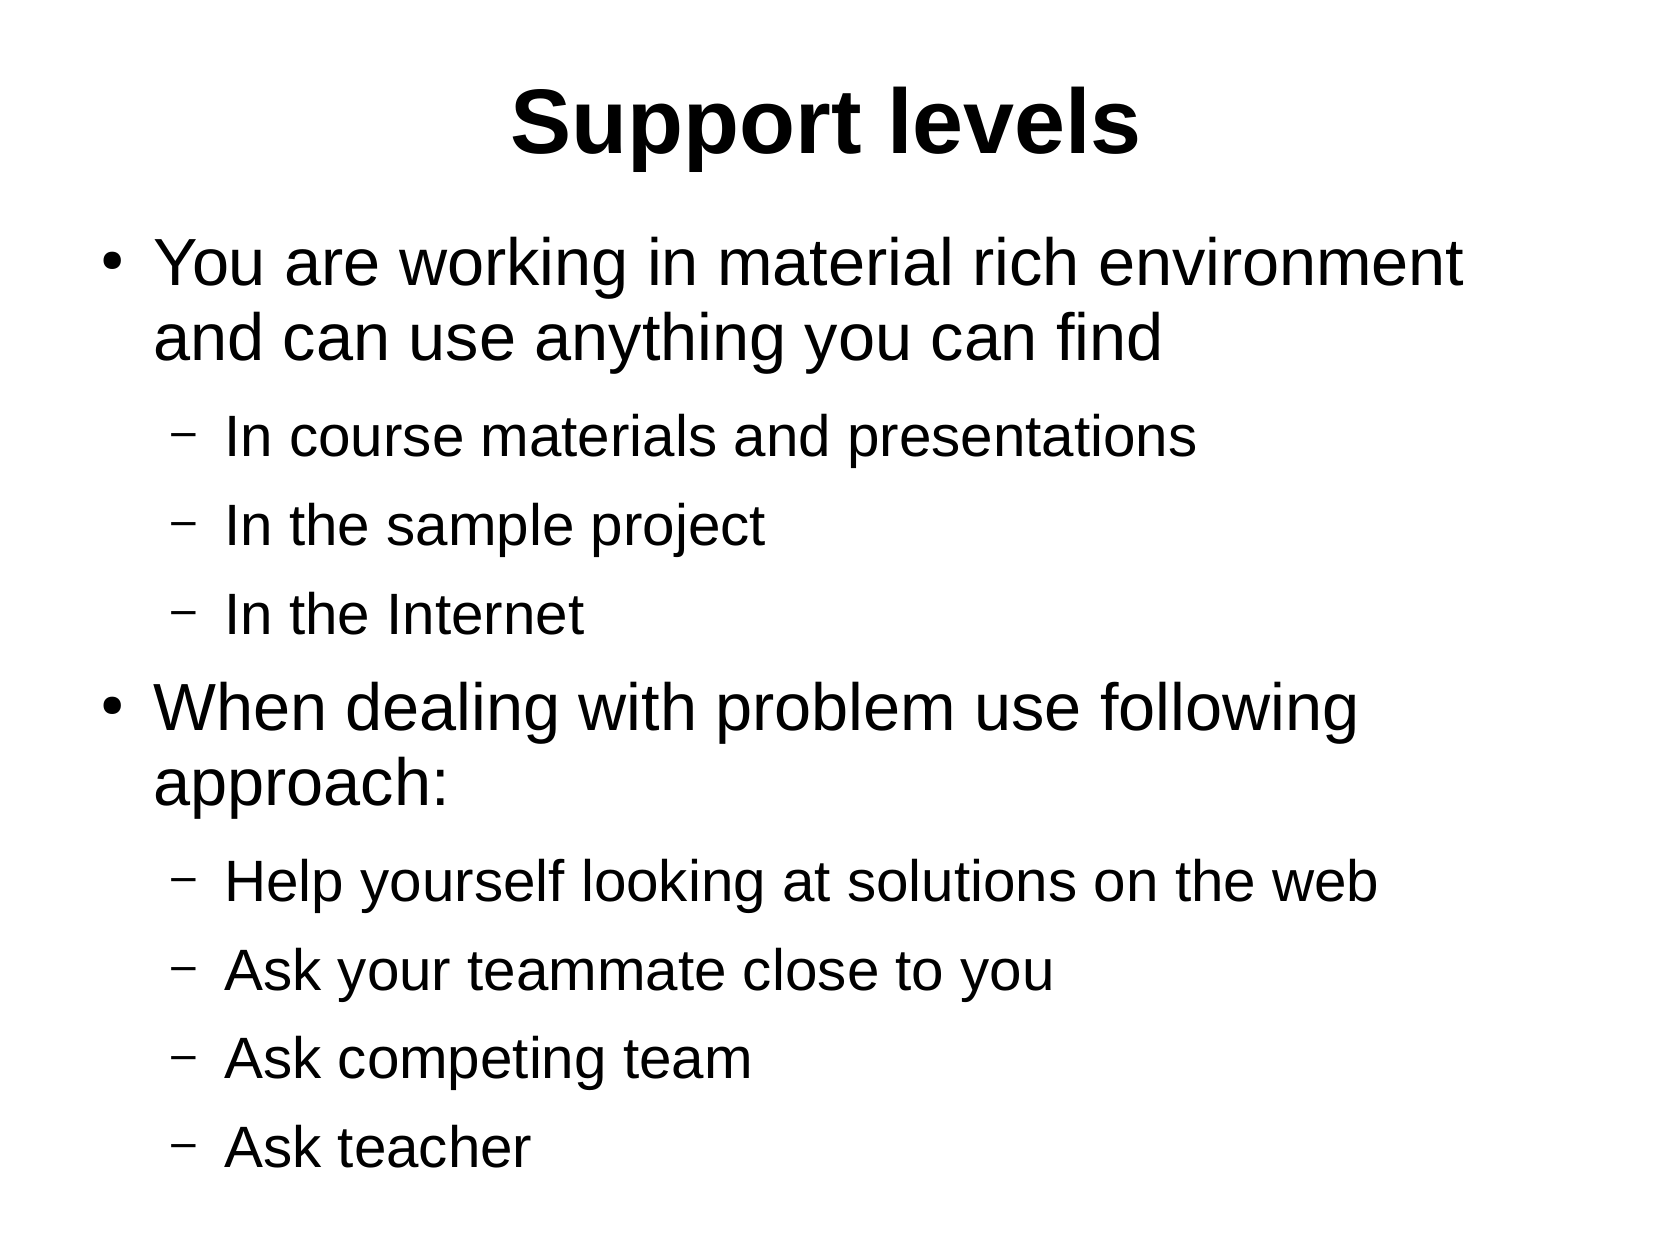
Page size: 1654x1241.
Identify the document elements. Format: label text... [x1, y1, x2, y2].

list You are working in material rich environment and can use anything you can find In course materials and presentations In the sample project In the Internet When dealing with problem use following approach: Help yourself looking at solutions on the web Ask your teammate close to you Ask competing team Ask teacher [82, 225, 1538, 1186]
title Support levels [82, 49, 1571, 196]
